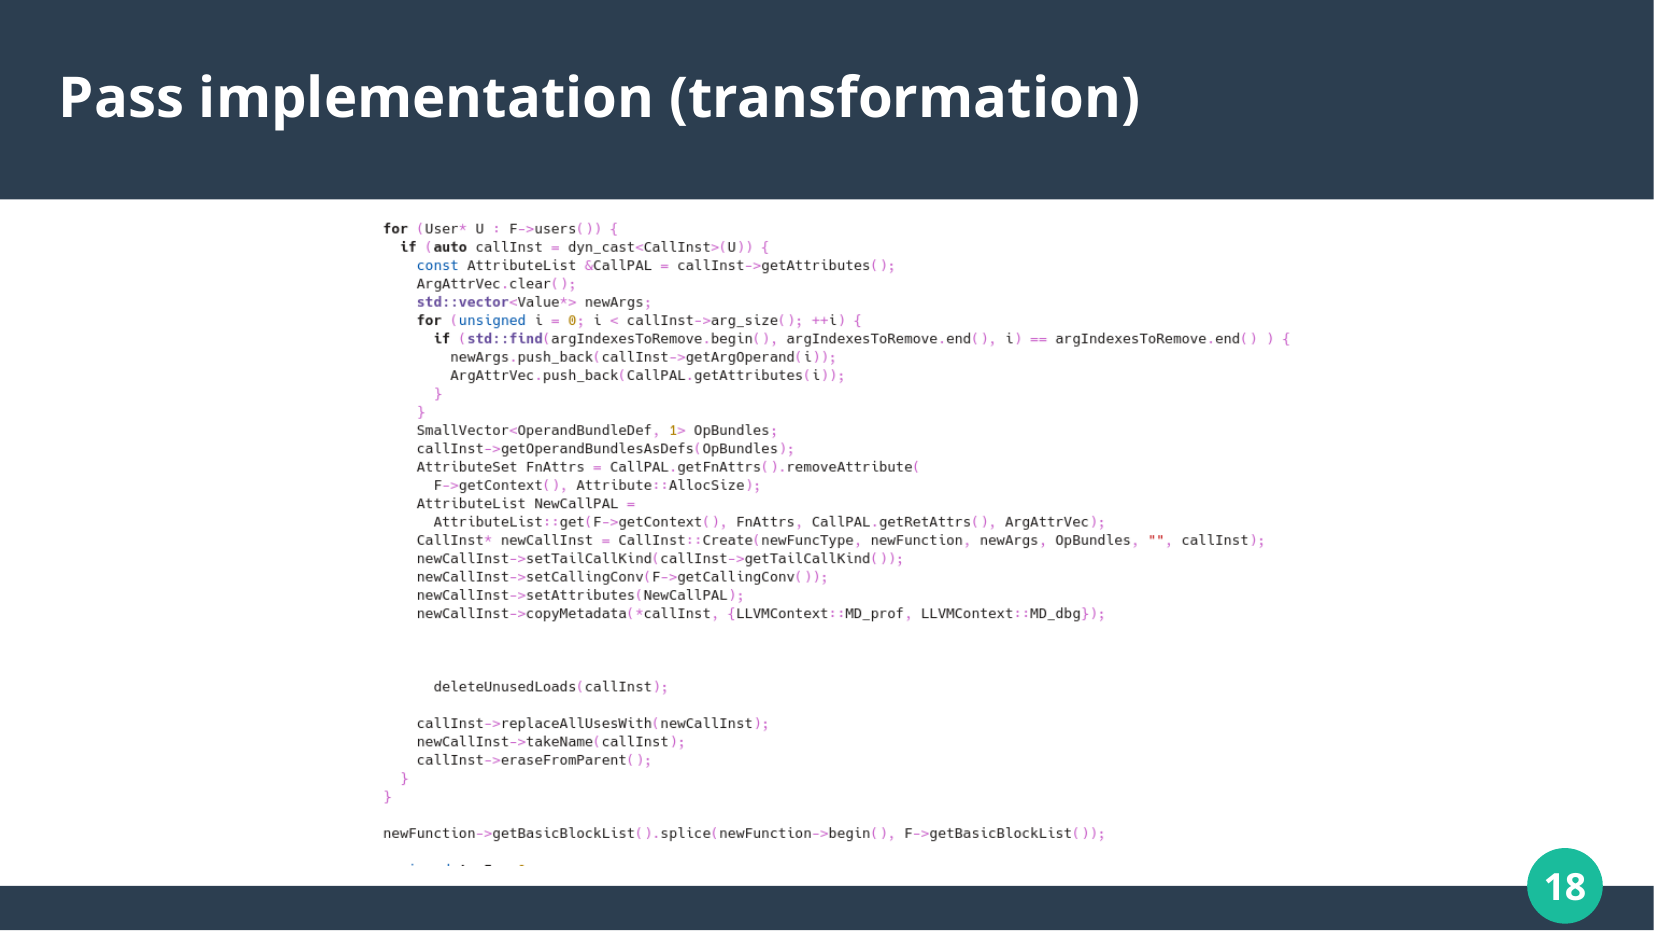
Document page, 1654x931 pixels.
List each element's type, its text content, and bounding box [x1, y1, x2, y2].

picture [375, 213, 1313, 866]
title Pass implementation (transformation) [59, 37, 1595, 155]
